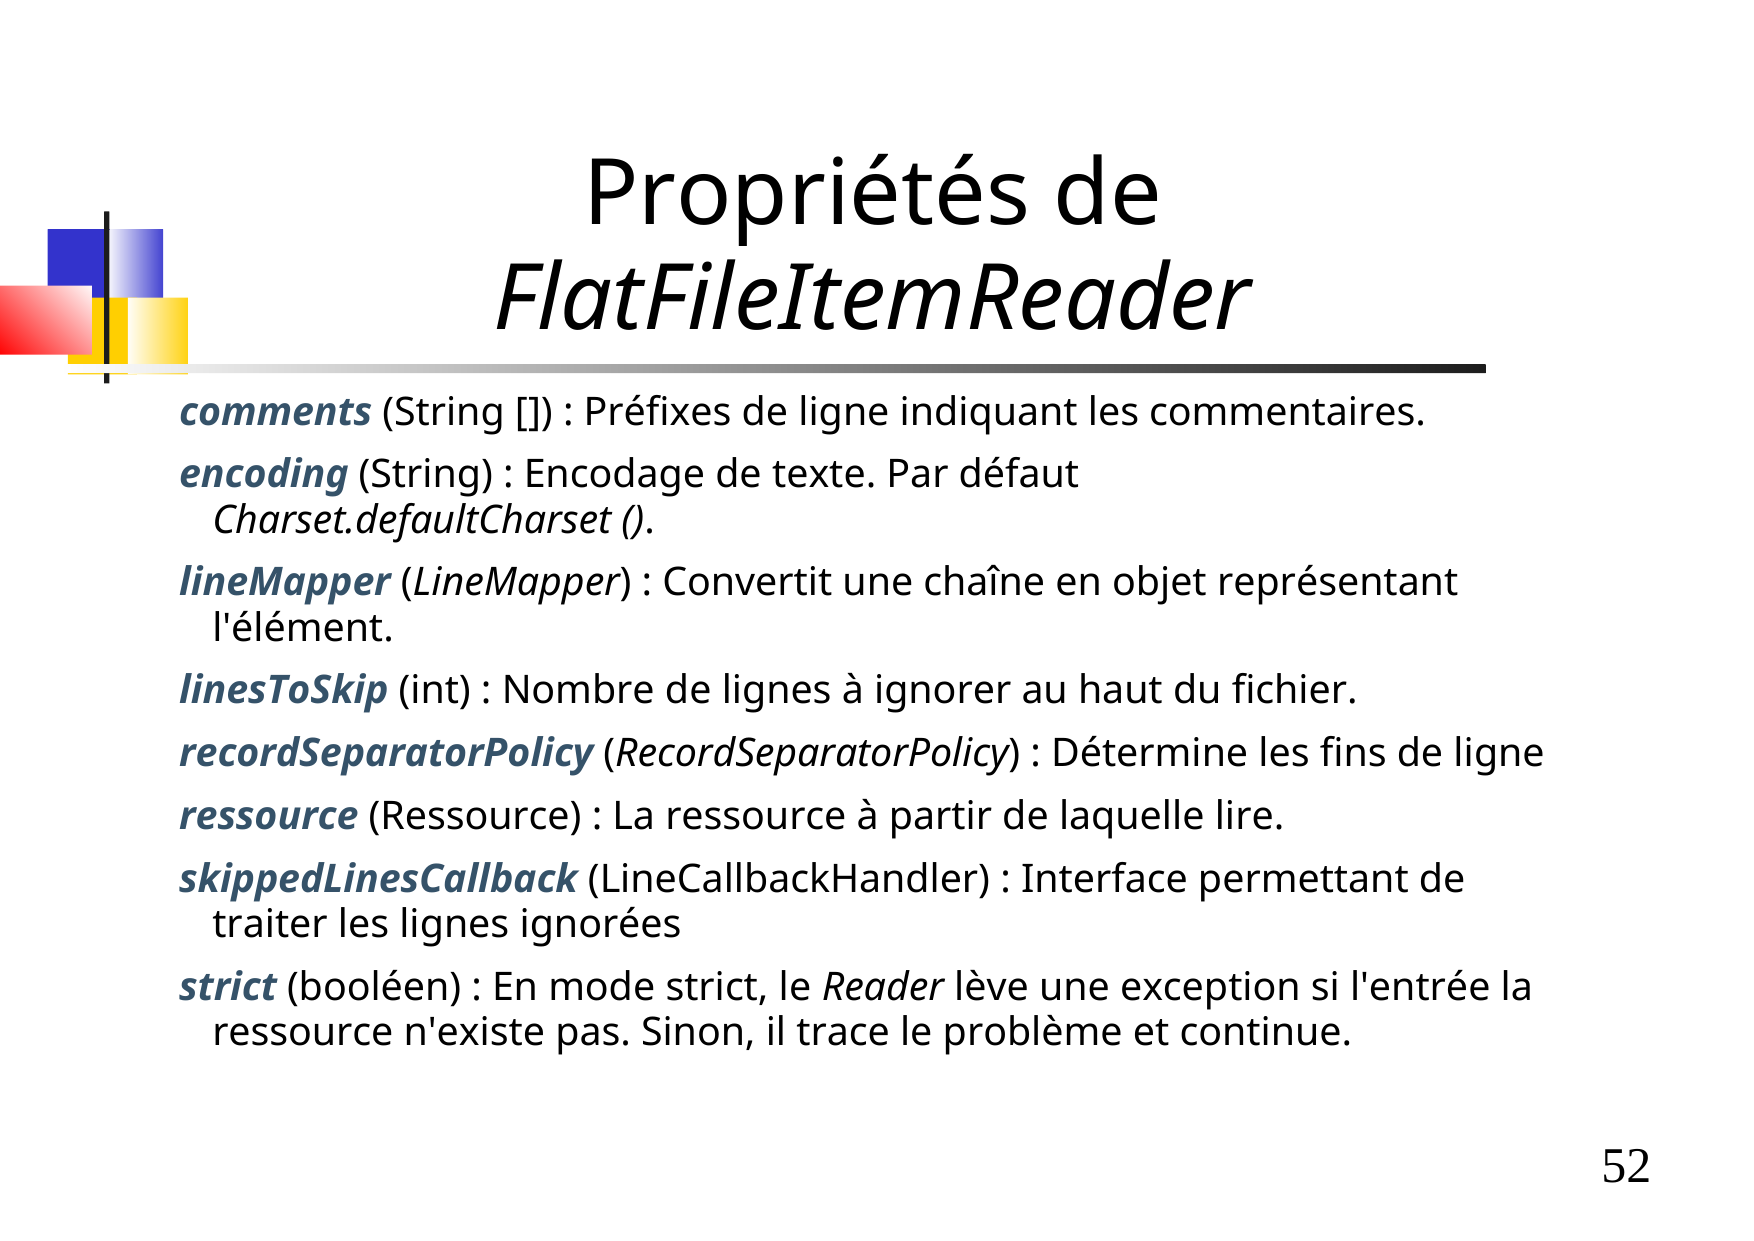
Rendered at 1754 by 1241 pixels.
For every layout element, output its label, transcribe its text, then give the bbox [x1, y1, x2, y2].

title Propriétés de FlatFileItemReader [179, 139, 1567, 351]
list comments (String []) : Préfixes de ligne indiquant les commentaires. encoding (String) : Encodage de texte. Par défaut Charset.defaultCharset (). lineMapper (LineMapper) : Convertit une chaîne en objet représentant l'élément. linesToSkip (int) : Nombre de lignes à ignorer au haut du fichier. recordSeparatorPolicy (RecordSeparatorPolicy) : Détermine les fins de ligne ressource (Ressource) : La ressource à partir de laquelle lire. skippedLinesCallback (LineCallbackHandler) : Interface permettant de traiter les lignes ignorées strict (booléen) : En mode strict, le Reader lève une exception si l'entrée la ressource n'existe pas. Sinon, il trace le problème et continue. [179, 388, 1567, 1109]
